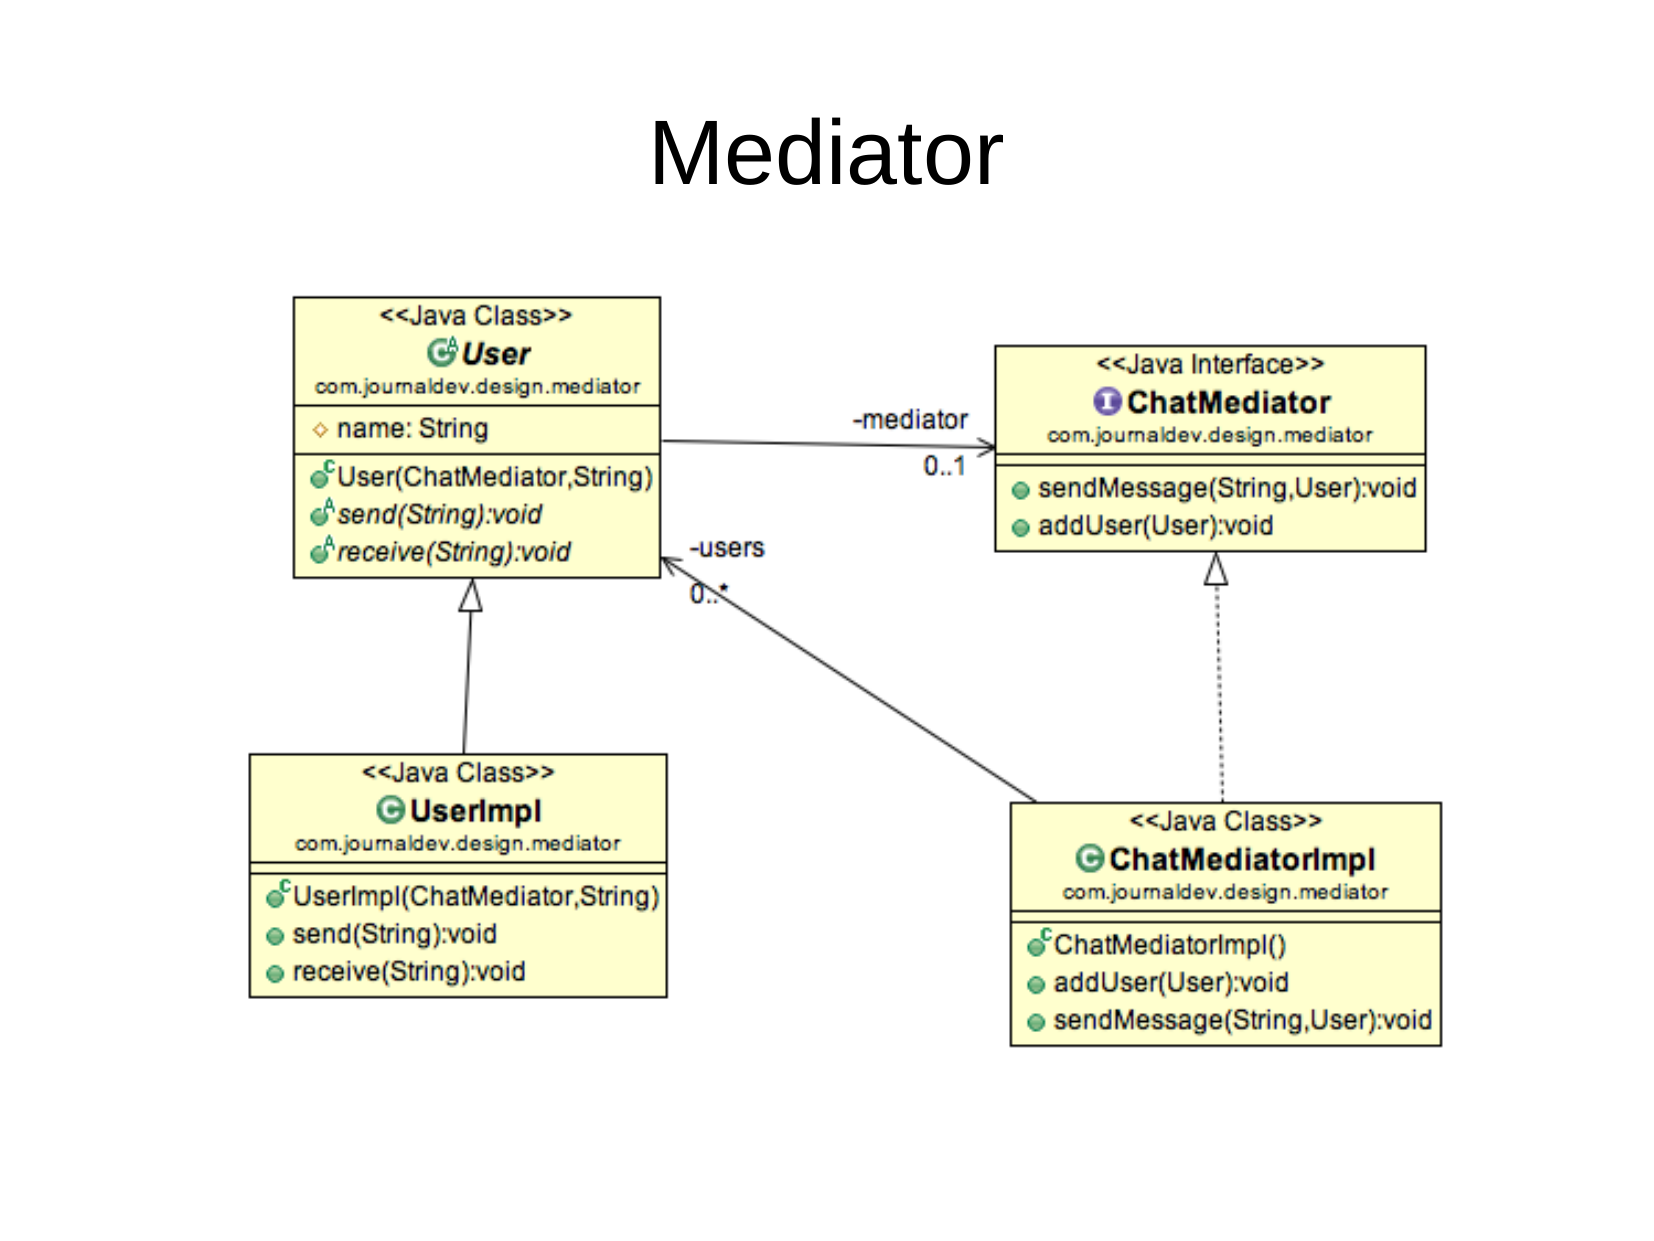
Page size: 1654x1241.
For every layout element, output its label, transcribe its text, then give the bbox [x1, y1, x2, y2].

title Mediator [82, 49, 1571, 257]
picture [139, 266, 1531, 1085]
